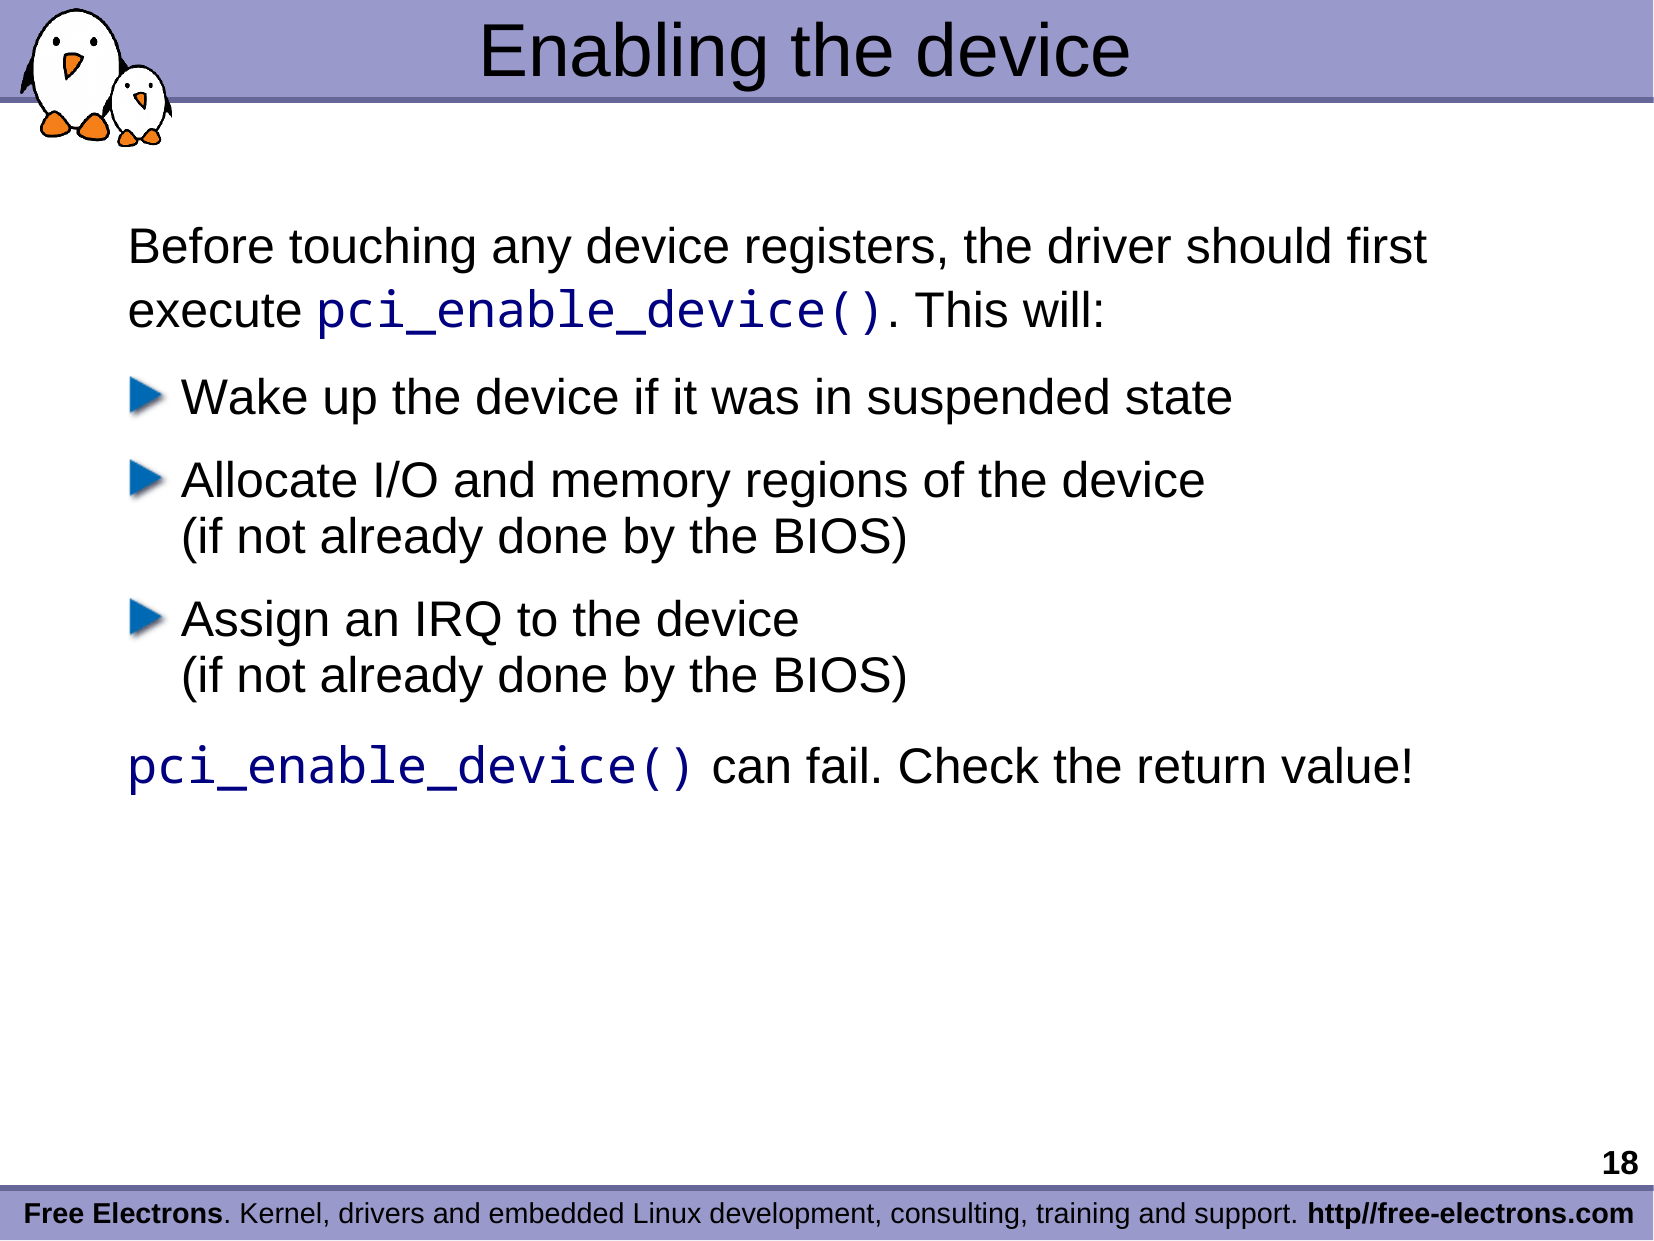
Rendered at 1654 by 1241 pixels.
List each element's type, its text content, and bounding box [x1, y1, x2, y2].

list Before touching any device registers, the driver should first execute pci_enable_device(). This will: Wake up the device if it was in suspended state Allocate I/O and memory regions of the device (if not already done by the BIOS) Assign an IRQ to the device (if not already done by the BIOS) pci_enable_device() can fail. Check the return value! [109, 218, 1522, 826]
picture [20, 8, 172, 147]
title Enabling the device [60, 0, 1551, 101]
